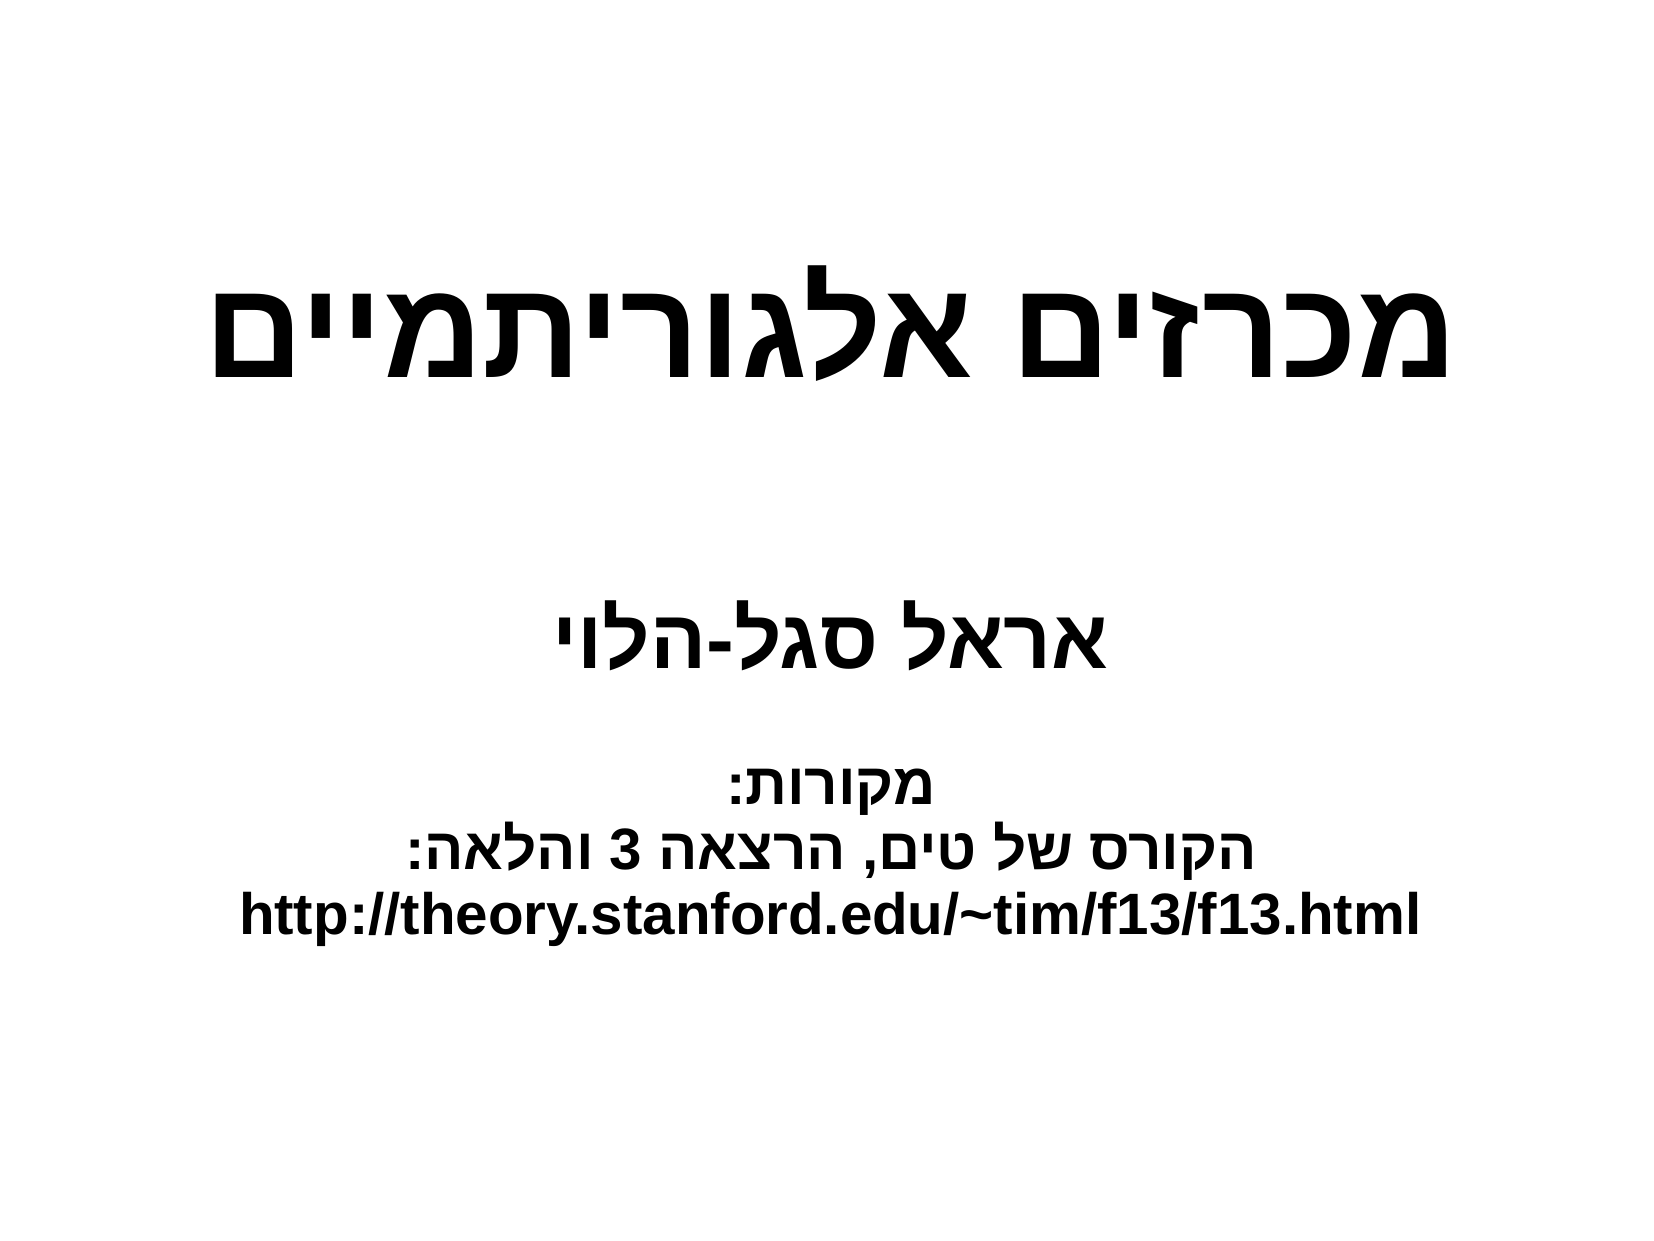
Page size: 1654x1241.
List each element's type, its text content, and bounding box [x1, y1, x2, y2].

title מכרזים אלגוריתמיים אראל סגל-הלוי מקורות: הקורס של טים, הרצאה 3 והלאה: http://theory.stanford.edu/~tim/f13/f13.html [86, 45, 1576, 1156]
